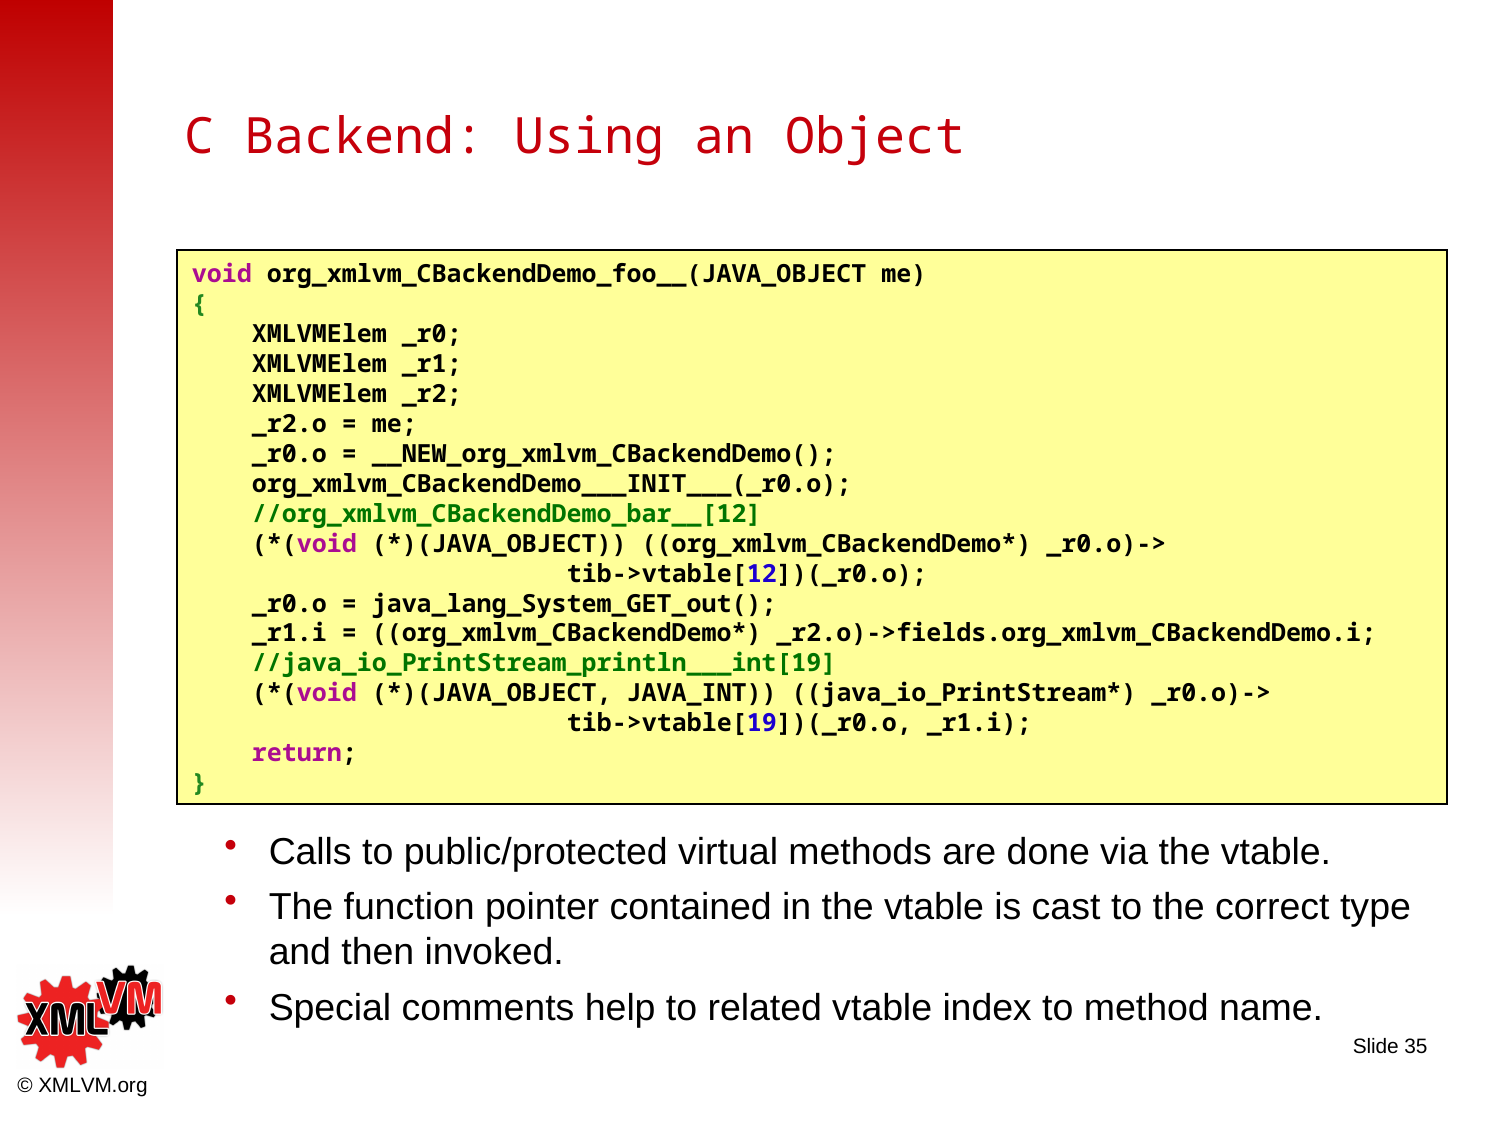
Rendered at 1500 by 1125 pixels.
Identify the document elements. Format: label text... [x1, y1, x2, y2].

title C Backend: Using an Object [170, 67, 1447, 207]
text_box void org_xmlvm_CBackendDemo_foo__(JAVA_OBJECT me) { XMLVMElem _r0; XMLVMElem _r1; XMLVMElem _r2; _r2.o = me; _r0.o = __NEW_org_xmlvm_CBackendDemo(); org_xmlvm_CBackendDemo___INIT___(_r0.o); //org_xmlvm_CBackendDemo_bar__[12] (*(void (*)(JAVA_OBJECT)) ((org_xmlvm_CBackendDemo*) _r0.o)-> tib->vtable[12])(_r0.o); _r0.o = java_lang_System_GET_out(); _r1.i = ((org_xmlvm_CBackendDemo*) _r2.o)->fields.org_xmlvm_CBackendDemo.i; //java_io_PrintStream_println___int[19] (*(void (*)(JAVA_OBJECT, JAVA_INT)) ((java_io_PrintStream*) _r0.o)-> tib->vtable[19])(_r0.o, _r1.i); return; } [177, 249, 1447, 805]
list Calls to public/protected virtual methods are done via the vtable. The function pointer contained in the vtable is cast to the correct type and then invoked. Special comments help to related vtable index to method name. [224, 826, 1447, 1063]
picture [16, 964, 164, 1069]
